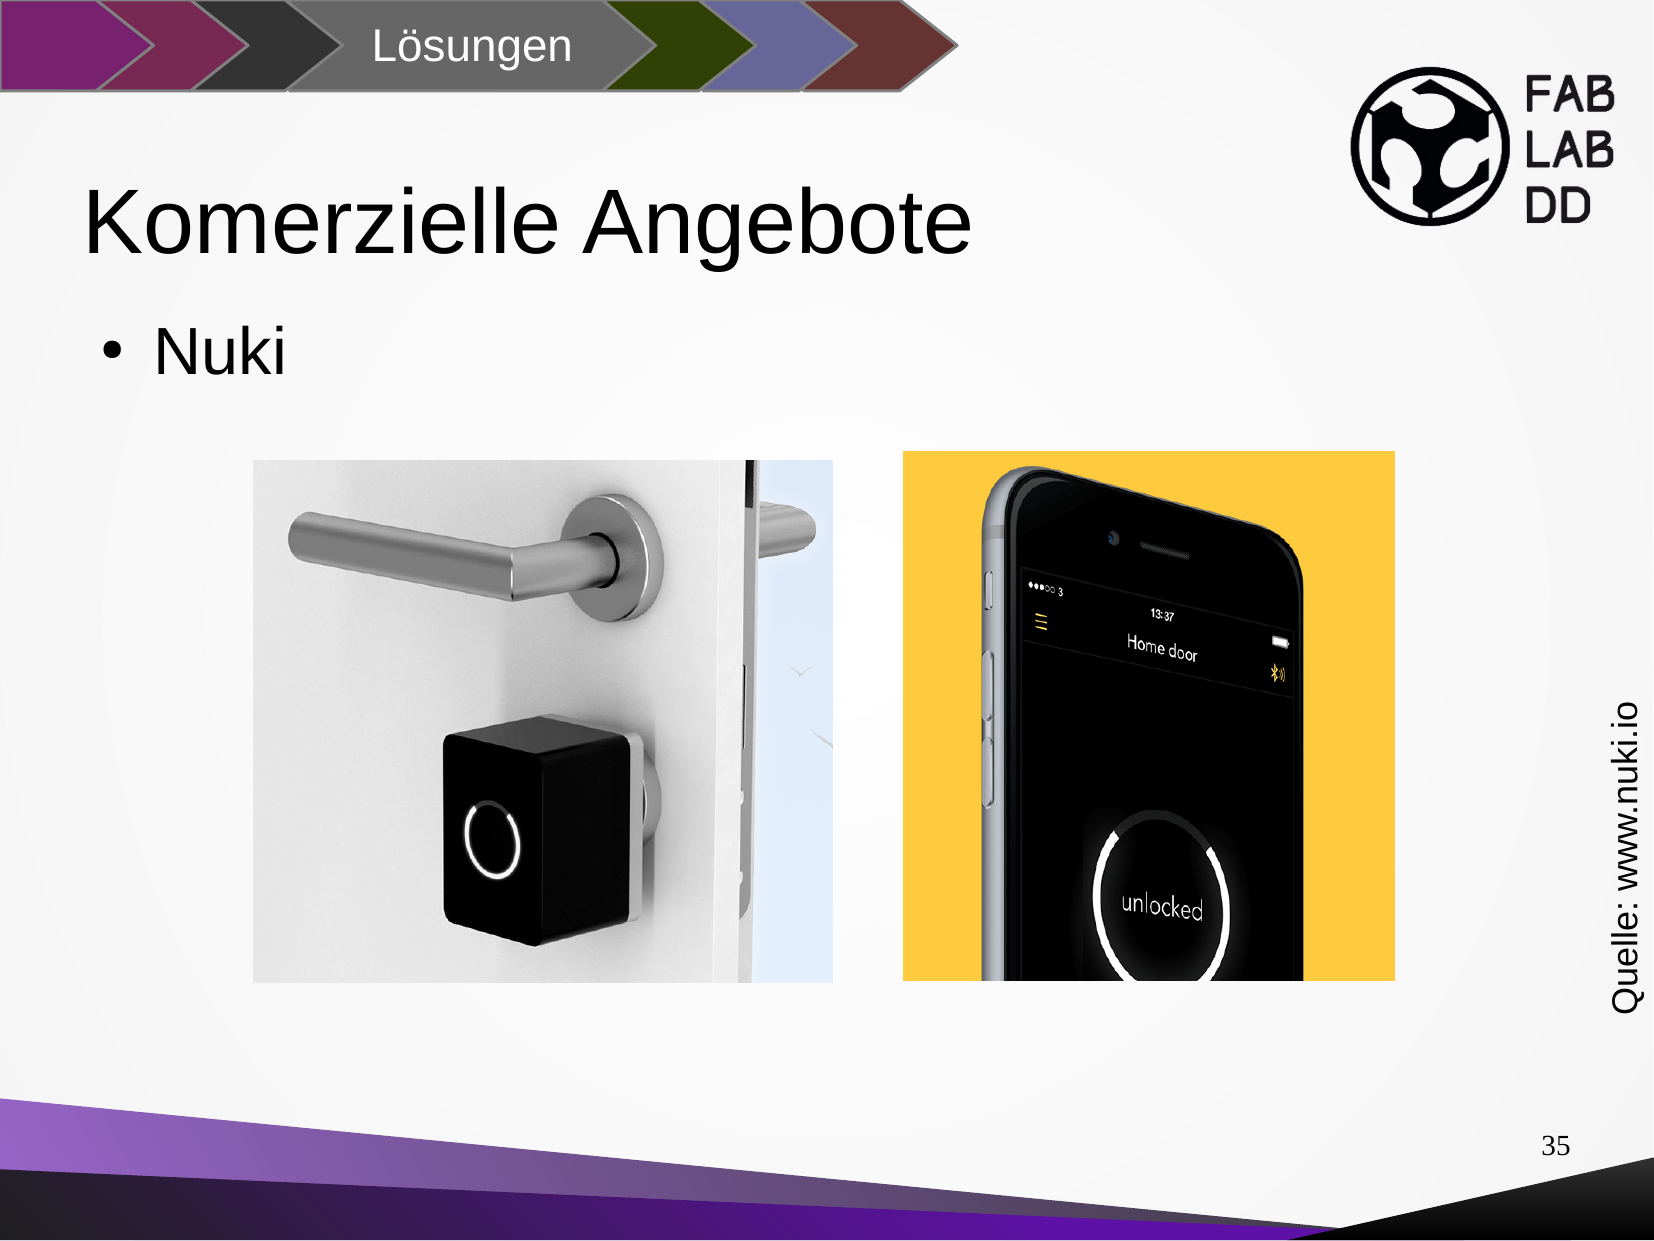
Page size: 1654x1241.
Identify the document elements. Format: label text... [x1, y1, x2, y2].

text_box Quelle: www.nuki.io [1595, 667, 1654, 1071]
title Komerzielle Angebote [82, 118, 1300, 313]
picture [903, 451, 1395, 981]
text_box Lösungen [289, 0, 656, 91]
list Nuki [82, 313, 1538, 1034]
text_box [0, 0, 343, 91]
picture [253, 460, 833, 983]
picture [1324, 36, 1642, 257]
text_box [604, 0, 958, 91]
